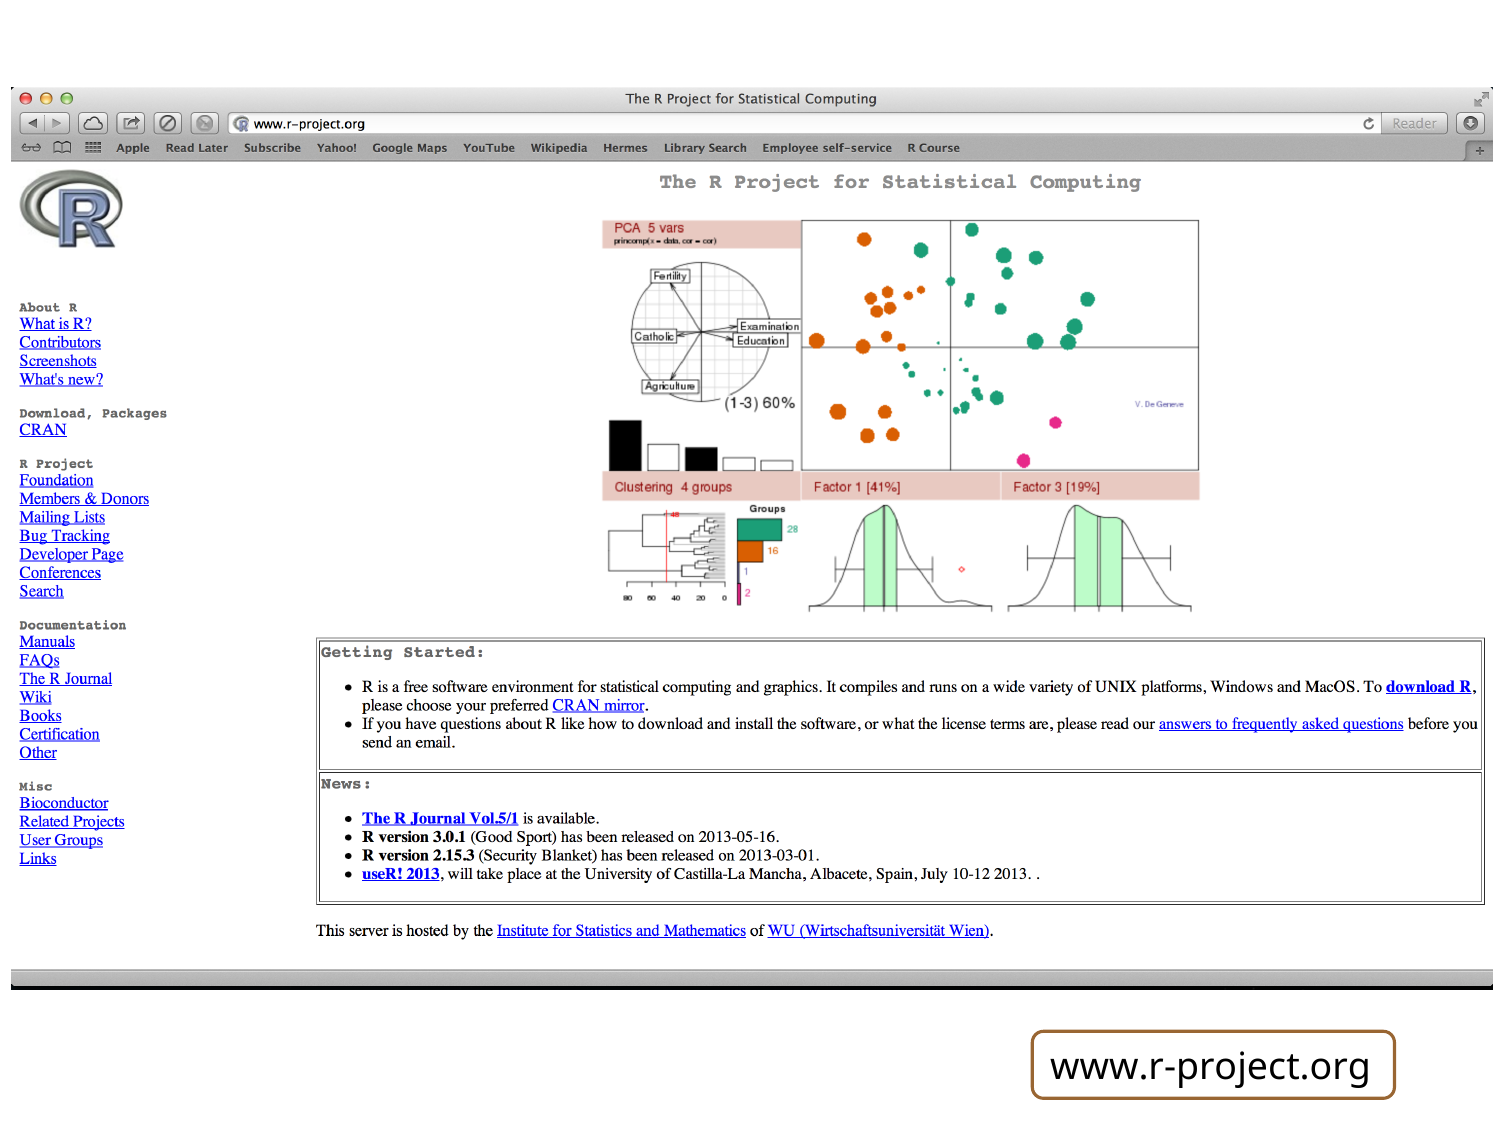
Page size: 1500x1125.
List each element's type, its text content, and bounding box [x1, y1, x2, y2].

picture [11, 87, 1493, 990]
text_box www.r-project.org [1032, 1031, 1395, 1099]
